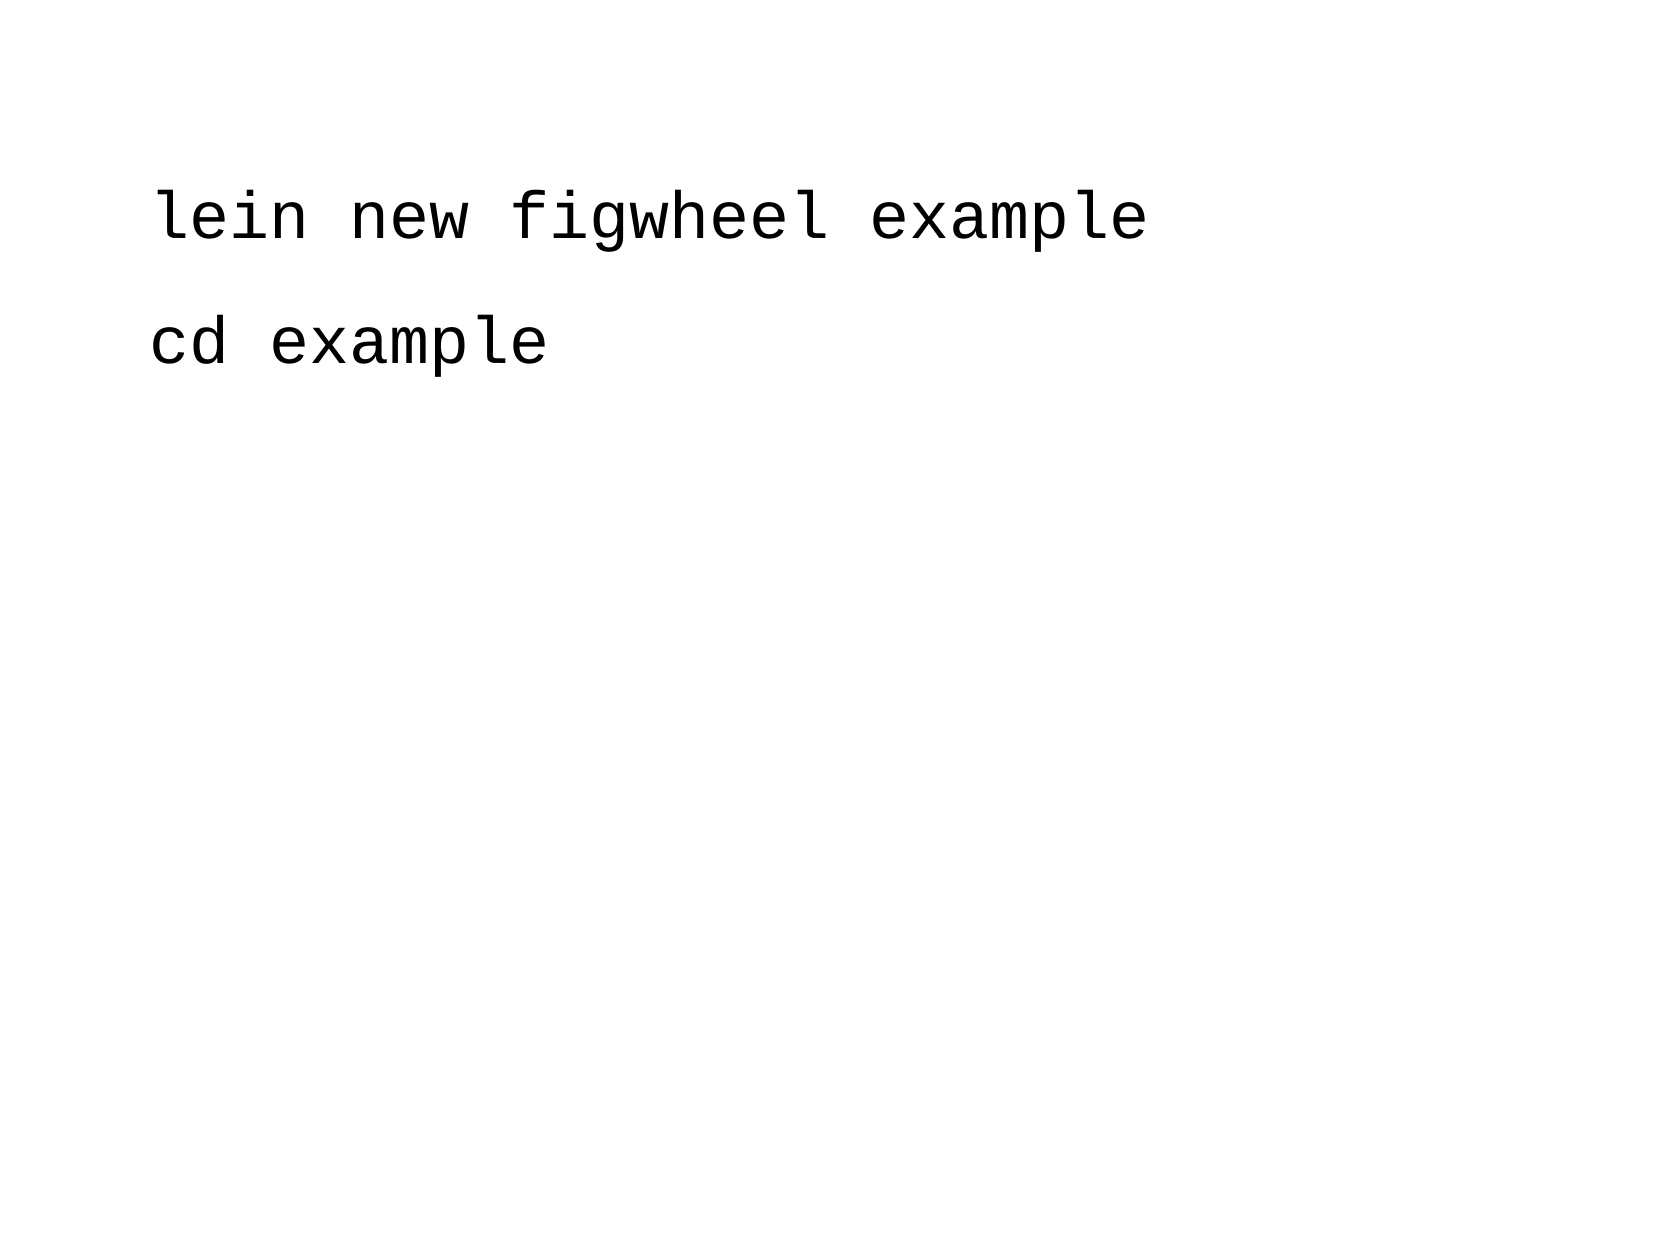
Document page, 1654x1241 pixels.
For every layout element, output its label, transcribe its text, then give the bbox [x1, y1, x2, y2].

text_box lein new figwheel example cd example [135, 165, 1320, 558]
